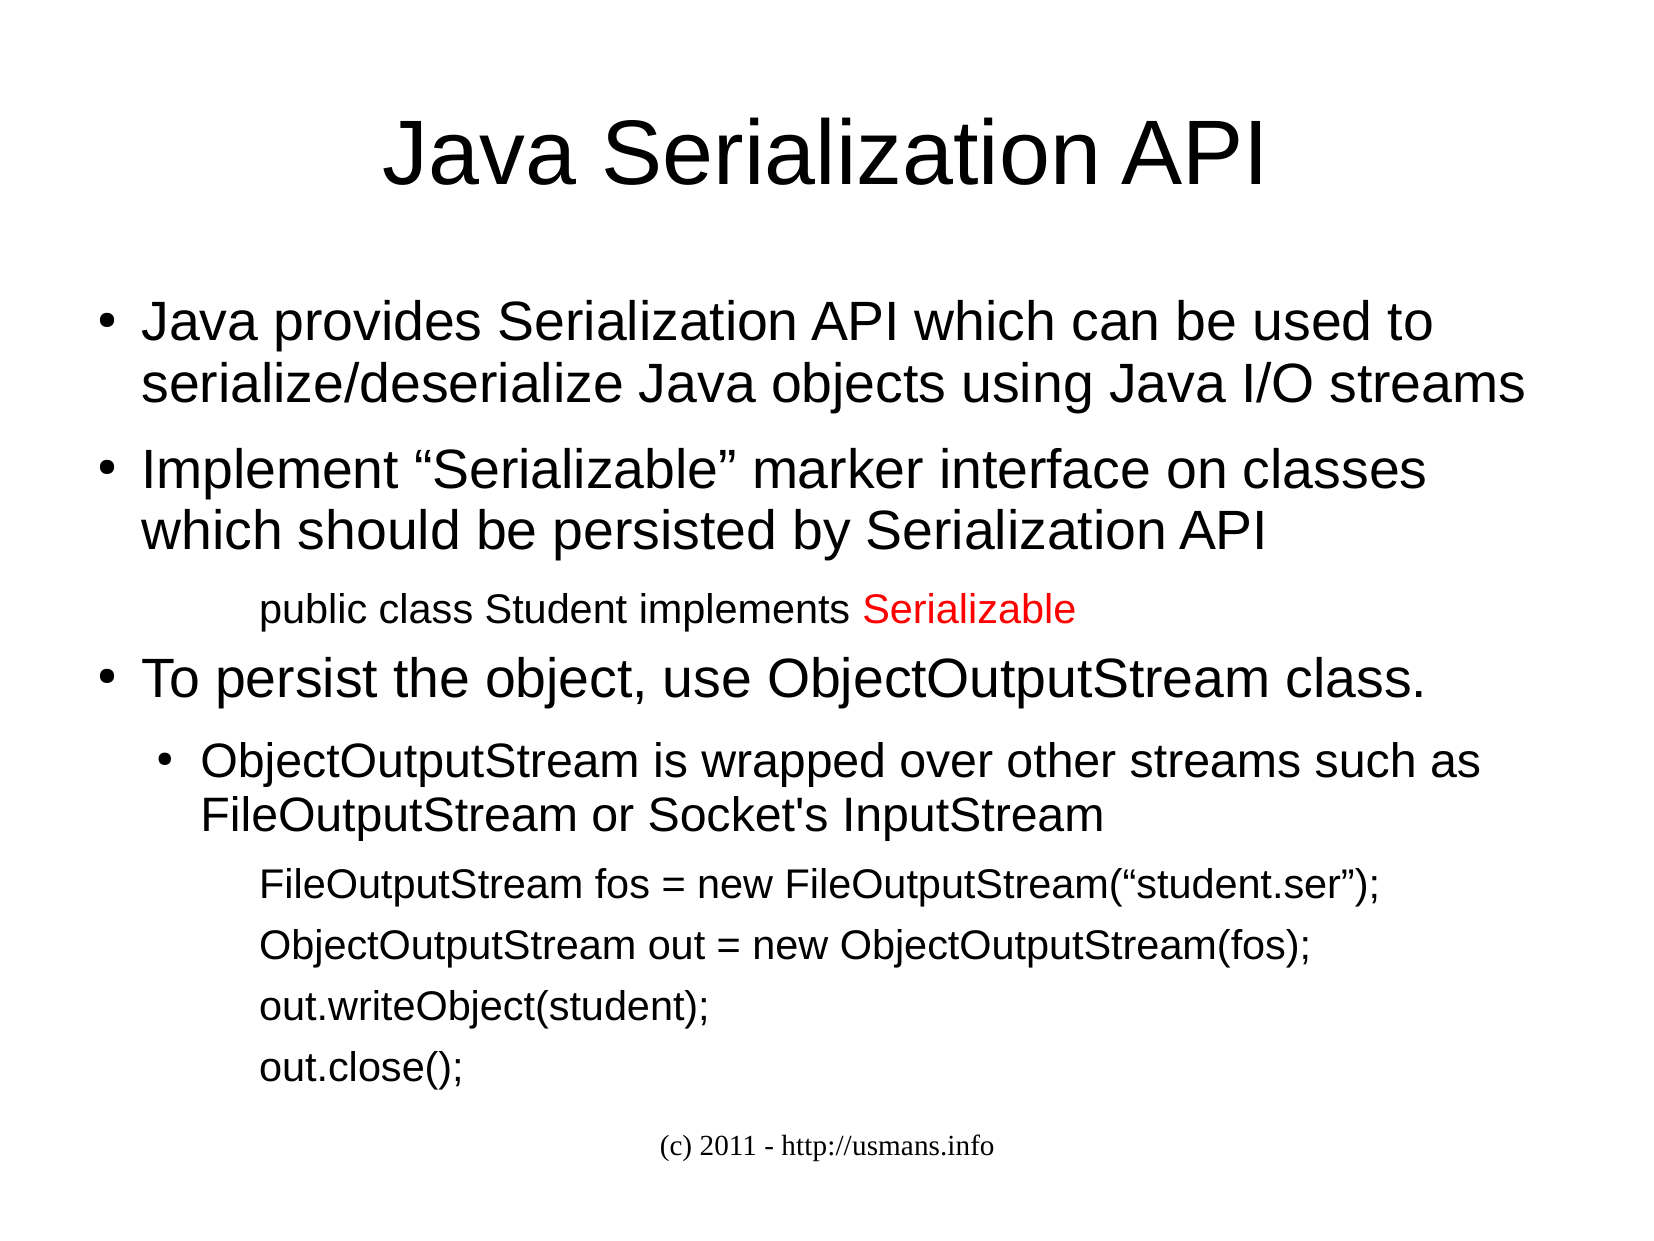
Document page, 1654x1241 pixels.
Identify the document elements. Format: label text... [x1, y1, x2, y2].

list Java provides Serialization API which can be used to serialize/deserialize Java objects using Java I/O streams Implement “Serializable” marker interface on classes which should be persisted by Serialization API public class Student implements Serializable To persist the object, use ObjectOutputStream class. ObjectOutputStream is wrapped over other streams such as FileOutputStream or Socket's InputStream FileOutputStream fos = new FileOutputStream(“student.ser”); ObjectOutputStream out = new ObjectOutputStream(fos); out.writeObject(student); out.close(); [82, 290, 1571, 1109]
title Java Serialization API [82, 49, 1571, 257]
